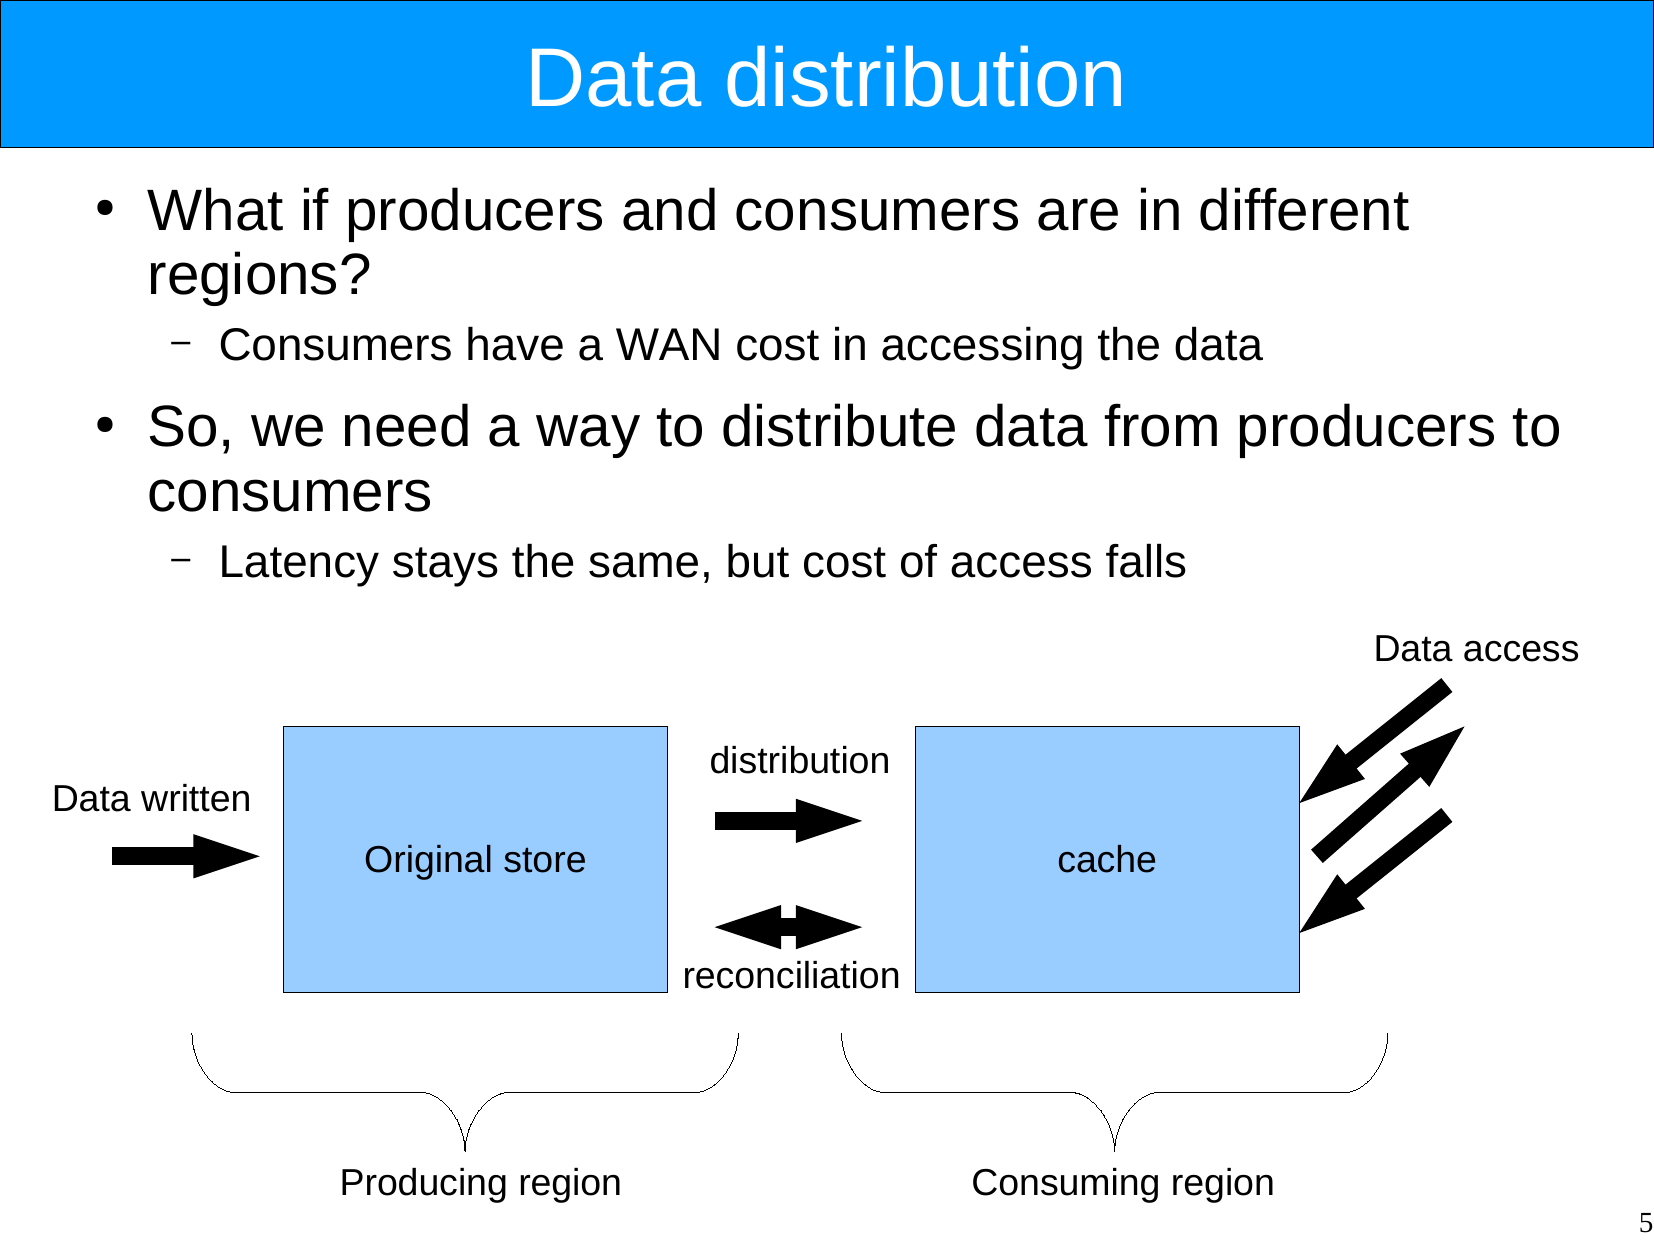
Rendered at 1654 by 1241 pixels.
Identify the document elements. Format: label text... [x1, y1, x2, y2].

text_box reconciliation [667, 947, 916, 1004]
text_box Data access [1358, 620, 1595, 677]
text_box Original store [283, 726, 668, 993]
list What if producers and consumers are in different regions? Consumers have a WAN cost in accessing the data So, we need a way to distribute data from producers to consumers Latency stays the same, but cost of access falls [76, 177, 1565, 1196]
text_box cache [915, 726, 1300, 993]
text_box Data written [37, 769, 266, 827]
text_box Consuming region [956, 1153, 1290, 1211]
text_box distribution [694, 732, 906, 790]
text_box Producing region [324, 1153, 637, 1211]
title Data distribution [82, 21, 1571, 135]
